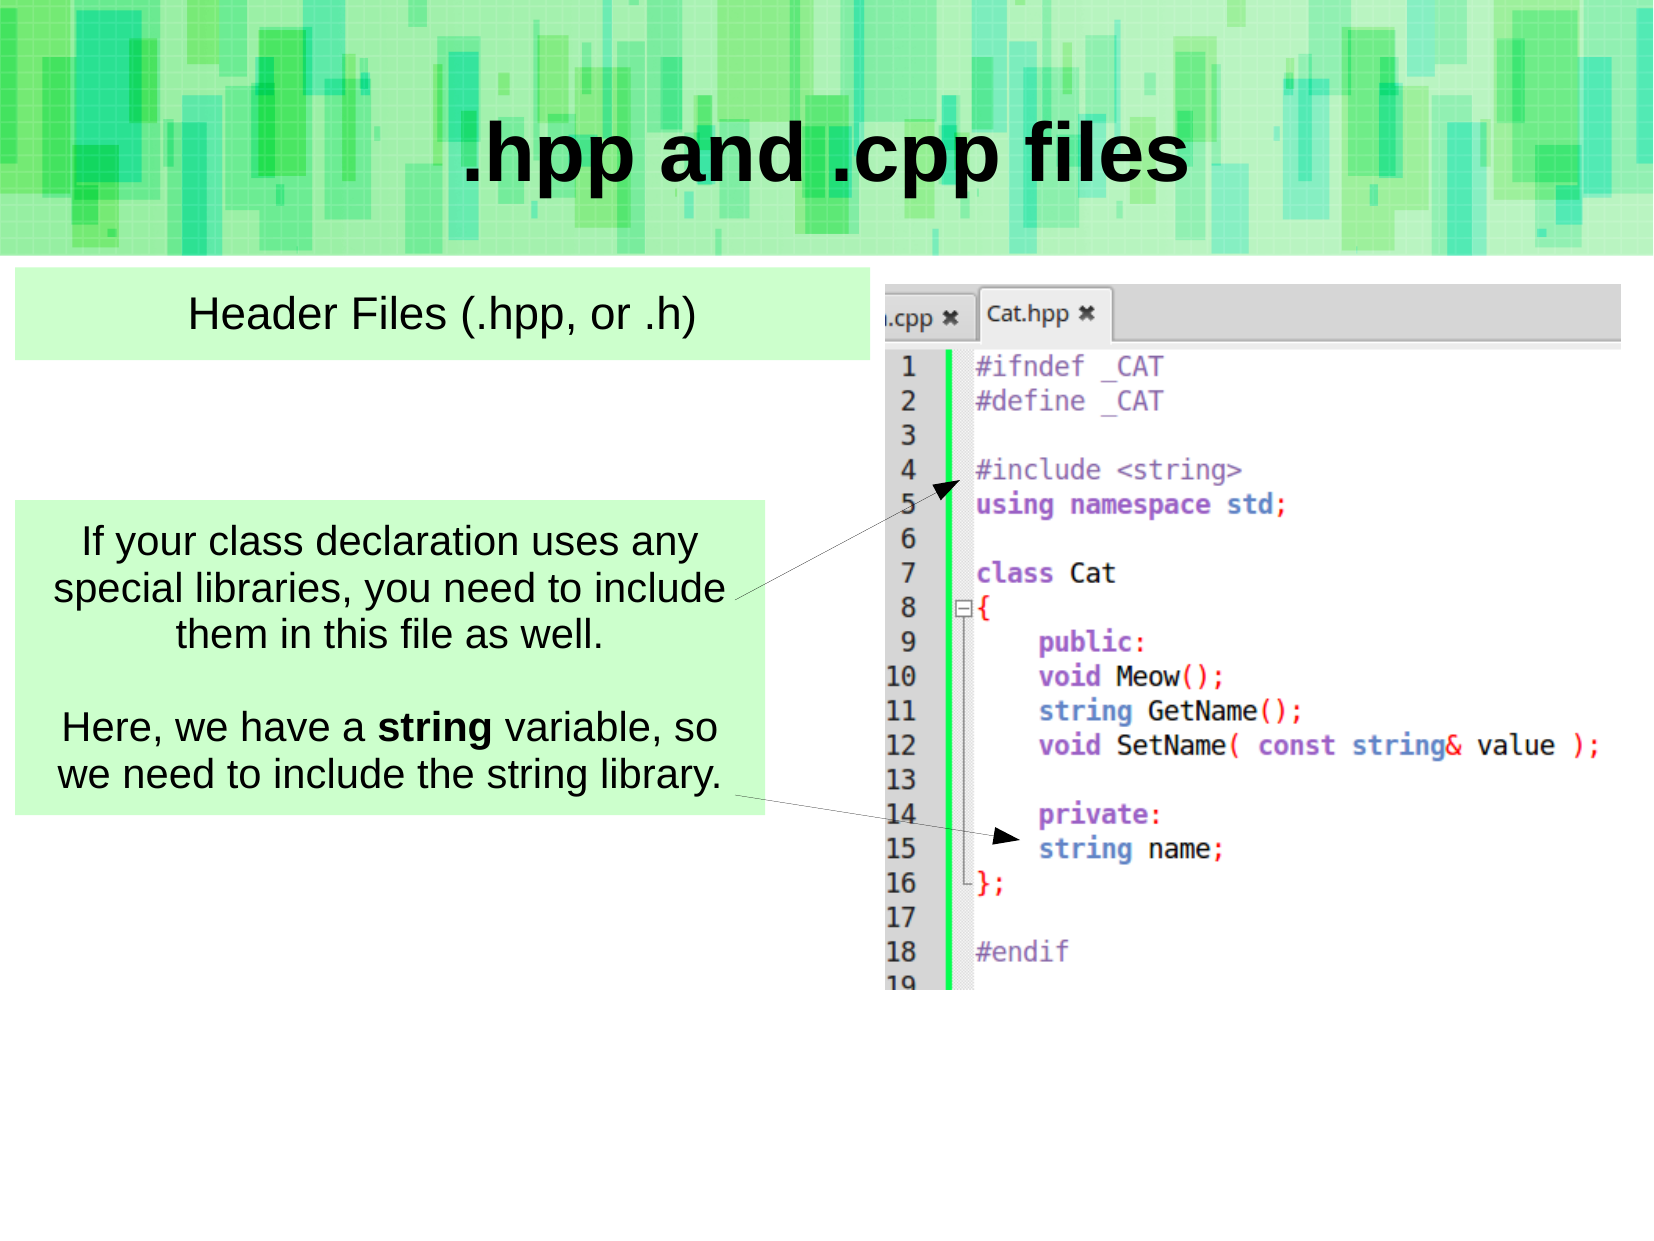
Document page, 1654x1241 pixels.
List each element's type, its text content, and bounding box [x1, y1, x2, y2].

text_box Header Files (.hpp, or .h) [15, 267, 871, 361]
text_box If your class declaration uses any special libraries, you need to include them in this file as well. Here, we have a string variable, so we need to include the string library. [15, 500, 766, 816]
title .hpp and .cpp files [82, 49, 1571, 257]
picture [0, 0, 1654, 1241]
